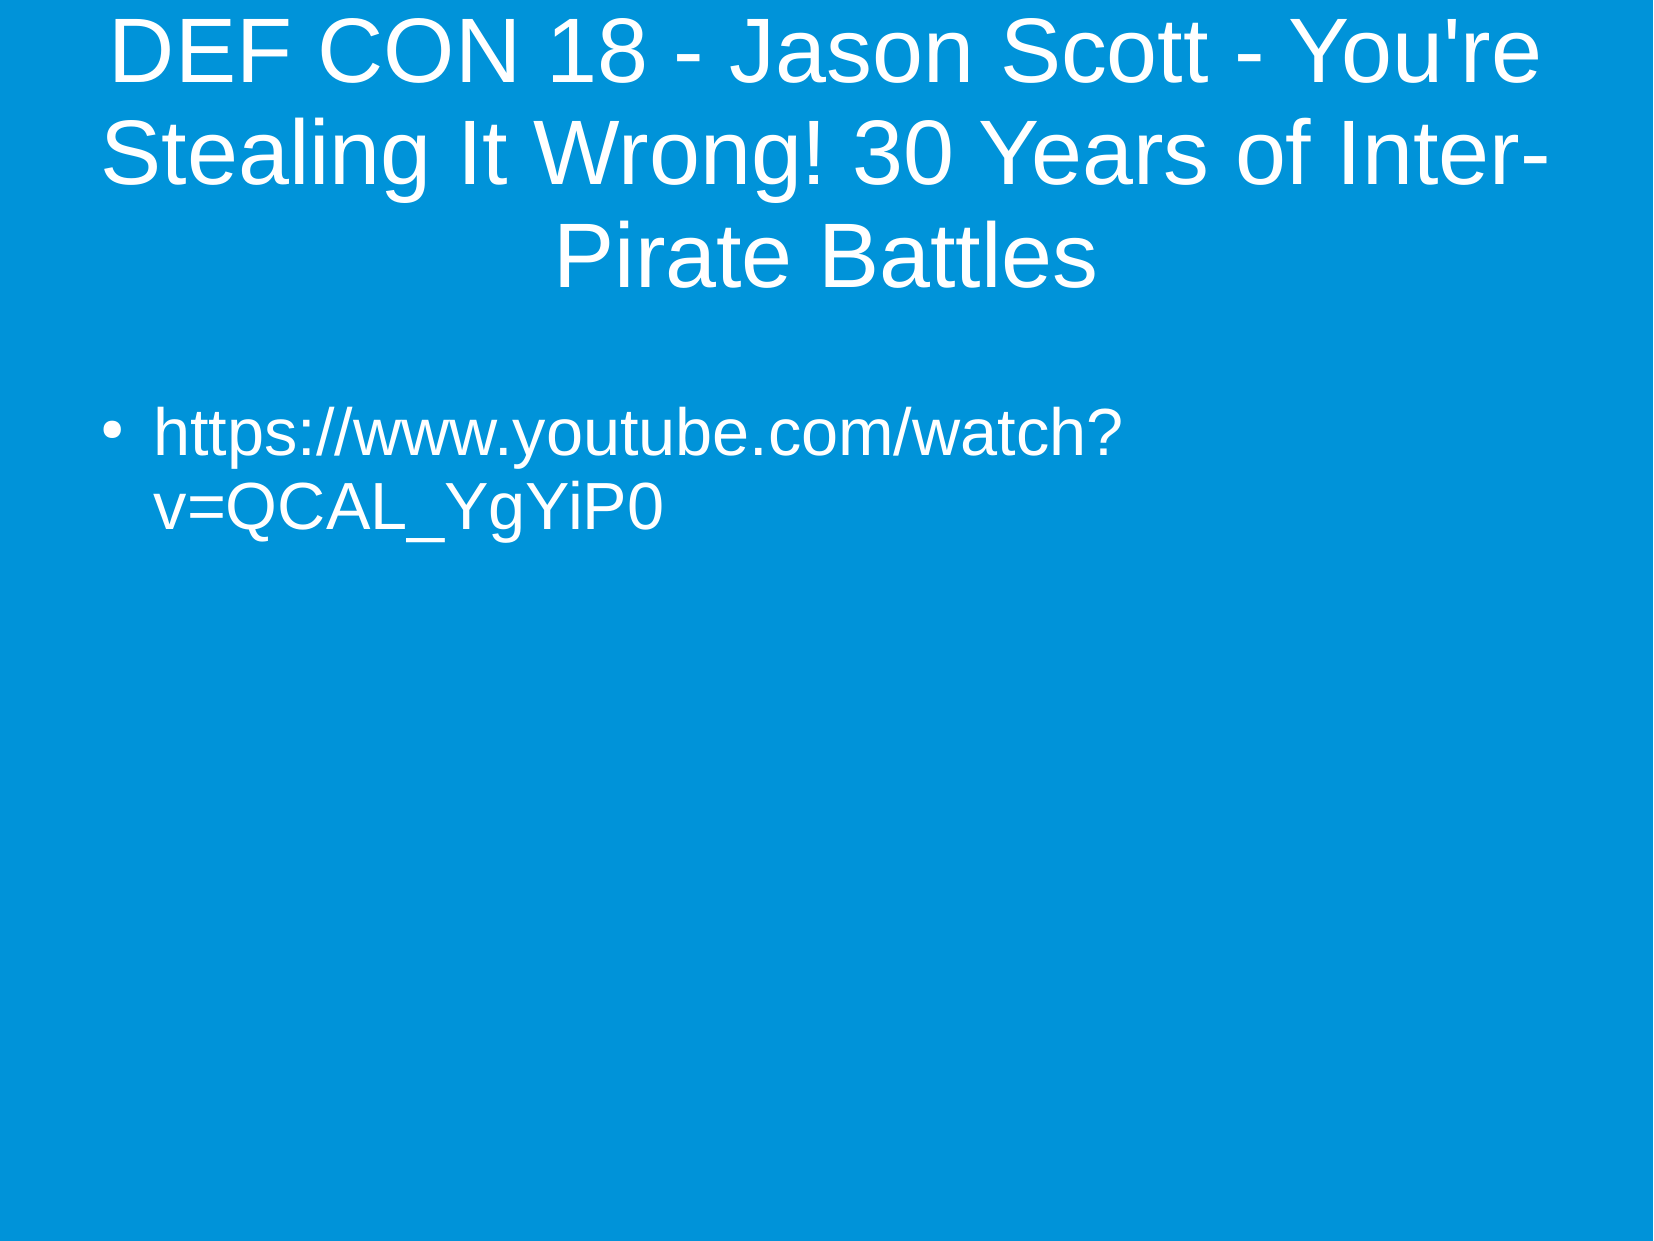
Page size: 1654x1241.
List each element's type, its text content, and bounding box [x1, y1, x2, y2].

list https://www.youtube.com/watch?v=QCAL_YgYiP0 [82, 290, 1571, 1010]
title DEF CON 18 - Jason Scott - You're Stealing It Wrong! 30 Years of Inter-Pirate Battles [82, 0, 1571, 290]
